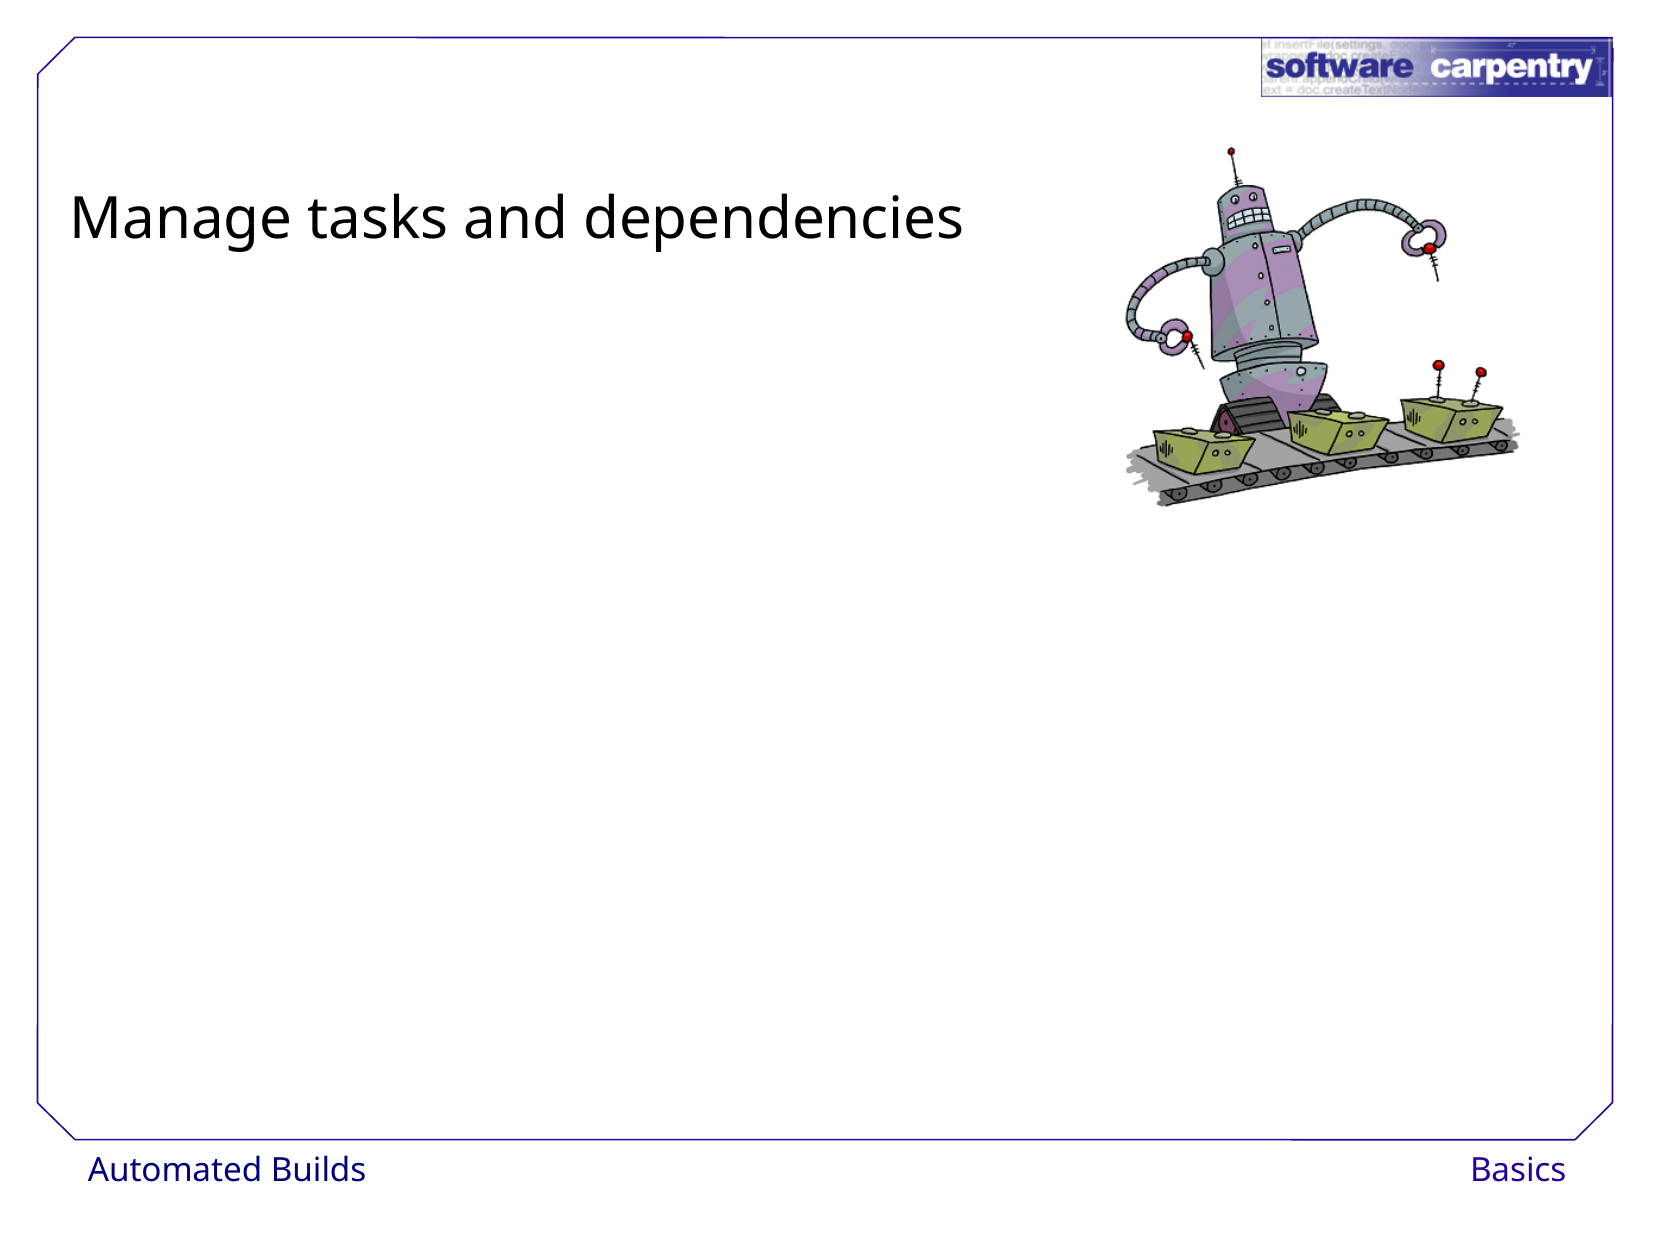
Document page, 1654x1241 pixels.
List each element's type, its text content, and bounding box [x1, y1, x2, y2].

picture [1110, 128, 1526, 522]
text_box Manage tasks and dependencies [54, 138, 1110, 259]
picture [1261, 39, 1613, 97]
